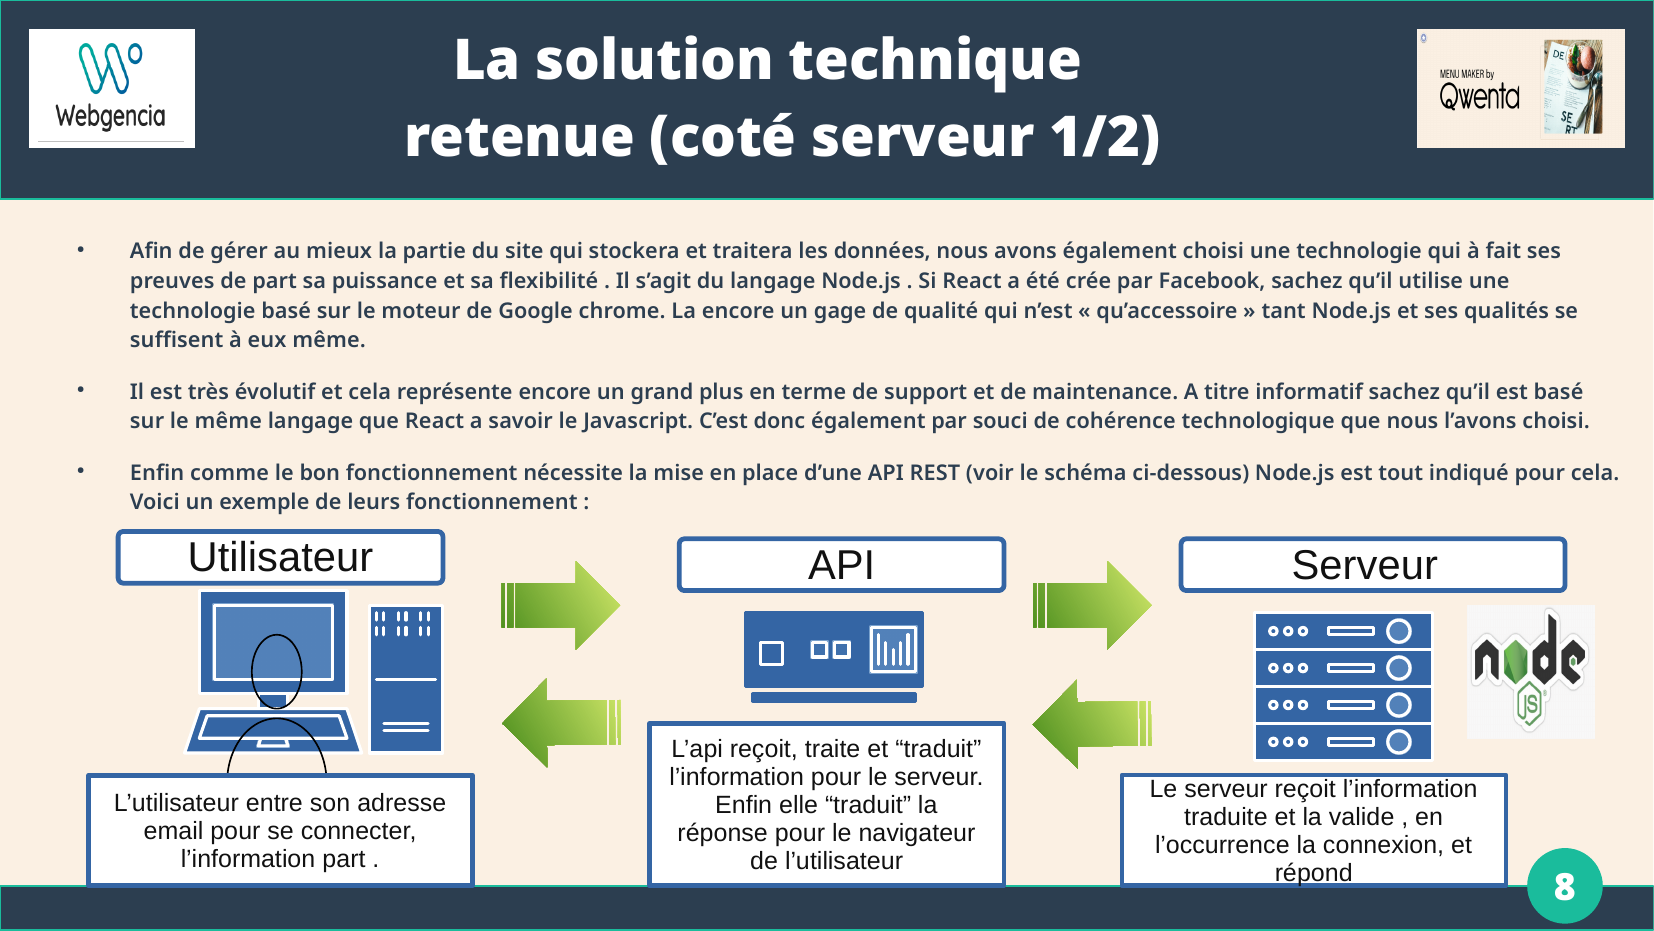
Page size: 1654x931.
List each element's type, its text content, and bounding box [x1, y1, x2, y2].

text_box [617, 699, 621, 745]
text_box L’utilisateur entre son adresse email pour se connecter, l’information part . [88, 775, 473, 886]
text_box Serveur [1181, 538, 1566, 591]
text_box [229, 720, 325, 775]
text_box [177, 584, 443, 775]
list Afin de gérer au mieux la partie du site qui stockera et traitera les données, nous avons également choisi une technologie qui à fait ses preuves de part sa puissance et sa flexibilité . Il s’agit du langage Node.js . Si React a été crée par Facebook, sachez qu’il utilise une technologie basé sur le moteur de Google chrome. La encore un gage de qualité qui n’est « qu’accessoire » tant Node.js et ses qualités se suffisent à eux même. Il est très évolutif et cela représente encore un grand plus en terme de support et de maintenance. A titre informatif sachez qu’il est basé sur le même langage que React a savoir le Javascript. C’est donc également par souci de cohérence technologique que nous l’avons choisi. Enfin comme le bon fonctionnement nécessite la mise en place d’une API REST (voir le schéma ci-dessous) Node.js est tout indiqué pour cela. Voici un exemple de leurs fonctionnement : [59, 235, 1625, 532]
text_box [1254, 612, 1433, 761]
picture [1417, 29, 1625, 148]
text_box [1148, 701, 1152, 746]
text_box [1139, 701, 1146, 746]
text_box Le serveur reçoit l’information traduite et la valide , en l’occurrence la connexion, et répond [1122, 775, 1506, 886]
text_box [1047, 561, 1152, 650]
picture [29, 29, 195, 148]
text_box L’api reçoit, traite et “traduit” l’information pour le serveur. Enfin elle “traduit” la réponse pour le navigateur de l’utilisateur [649, 723, 1004, 886]
text_box [609, 700, 616, 745]
text_box [502, 678, 607, 768]
text_box [1033, 583, 1037, 628]
picture [1467, 605, 1595, 739]
text_box [753, 693, 916, 702]
text_box [745, 612, 923, 687]
text_box [501, 583, 505, 628]
text_box API [679, 538, 1005, 591]
text_box Utilisateur [118, 531, 443, 584]
text_box [1038, 583, 1045, 628]
text_box [1032, 679, 1138, 769]
text_box [515, 561, 621, 650]
text_box [507, 583, 514, 628]
title La solution technique retenue (coté serveur 1/2) [295, 37, 1270, 155]
